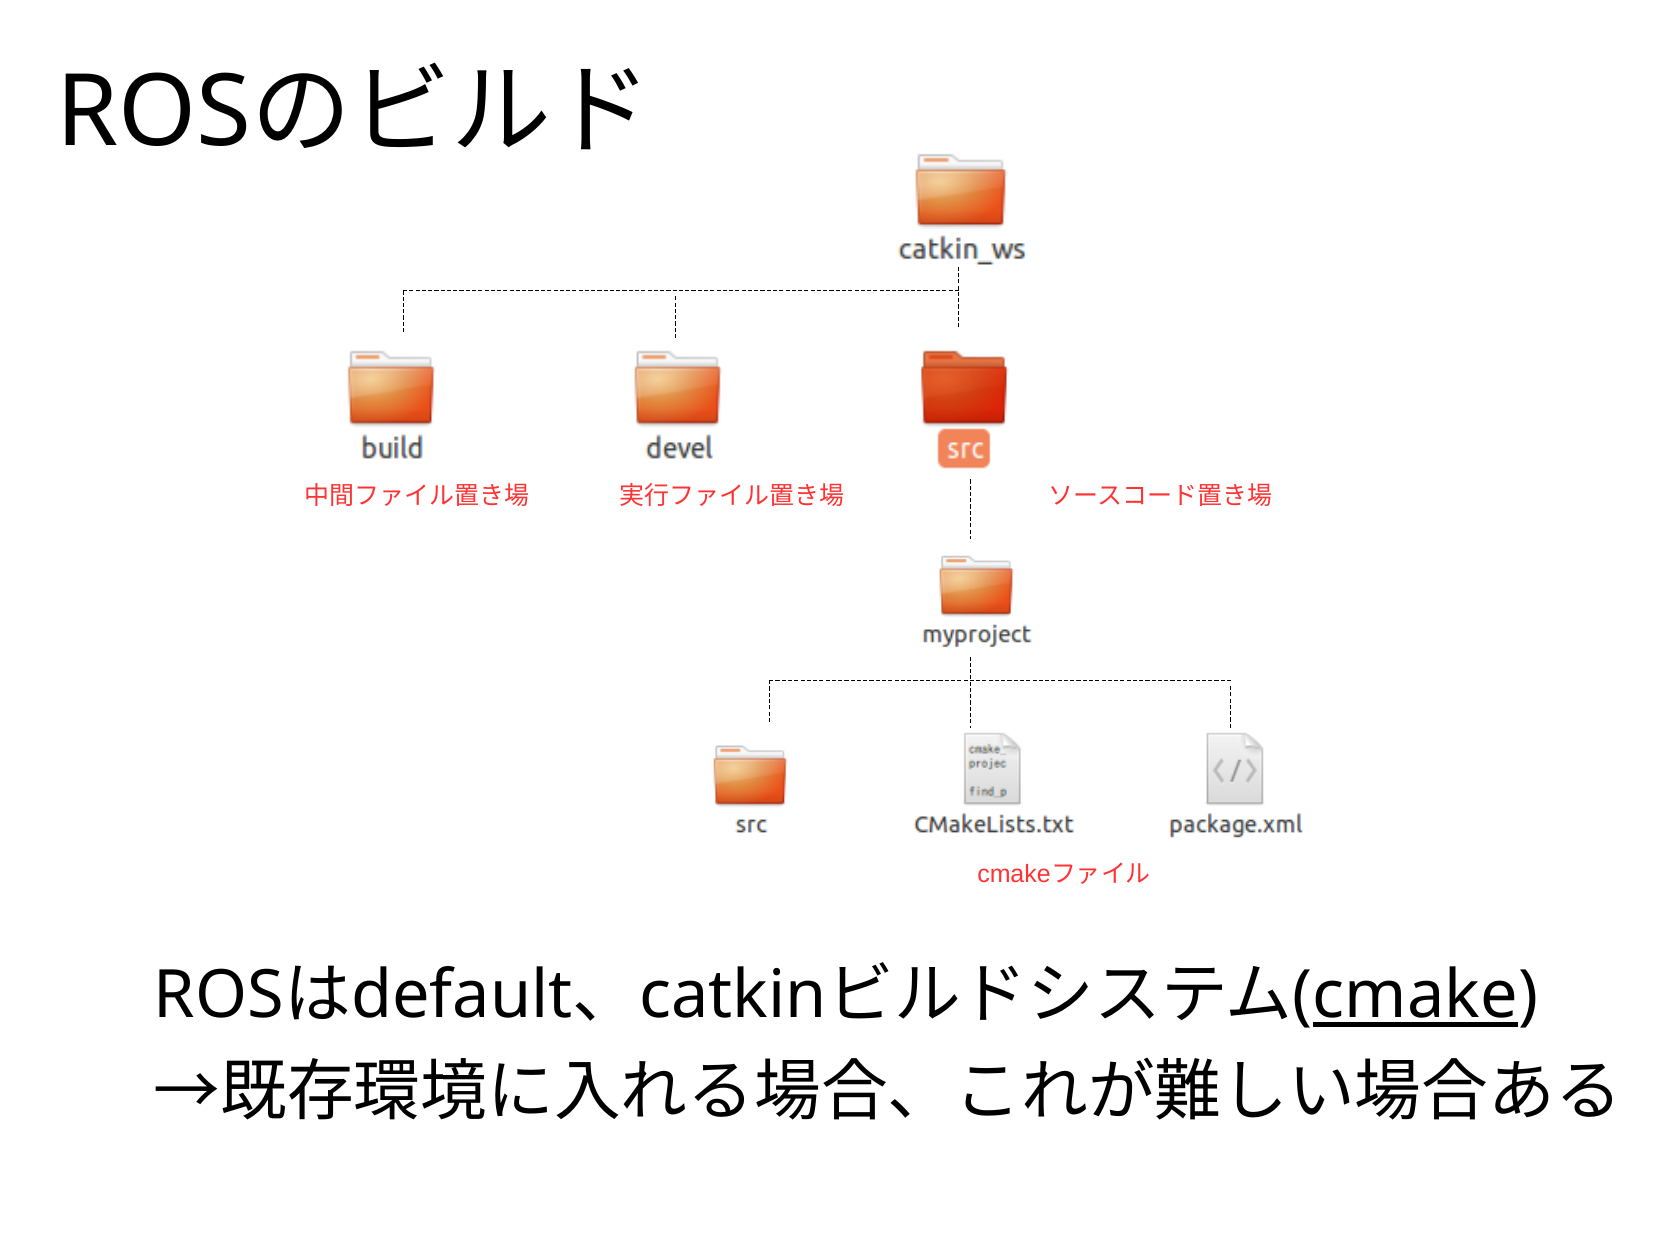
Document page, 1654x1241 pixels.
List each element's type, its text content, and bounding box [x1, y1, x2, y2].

picture [899, 539, 1063, 669]
text_box ROSはdefault、catkinビルドシステム(cmake) →既存環境に入れる場合、これが難しい場合ある [139, 932, 1534, 1238]
picture [332, 338, 1018, 480]
picture [864, 149, 1054, 280]
text_box ROSのビルド [41, 22, 626, 150]
text_box cmakeファイル [962, 845, 1148, 917]
text_box 実行ファイル置き場 [604, 467, 837, 539]
text_box ソースコード置き場 [1033, 467, 1264, 539]
text_box 中間ファイル置き場 [289, 467, 522, 539]
picture [675, 727, 1340, 872]
